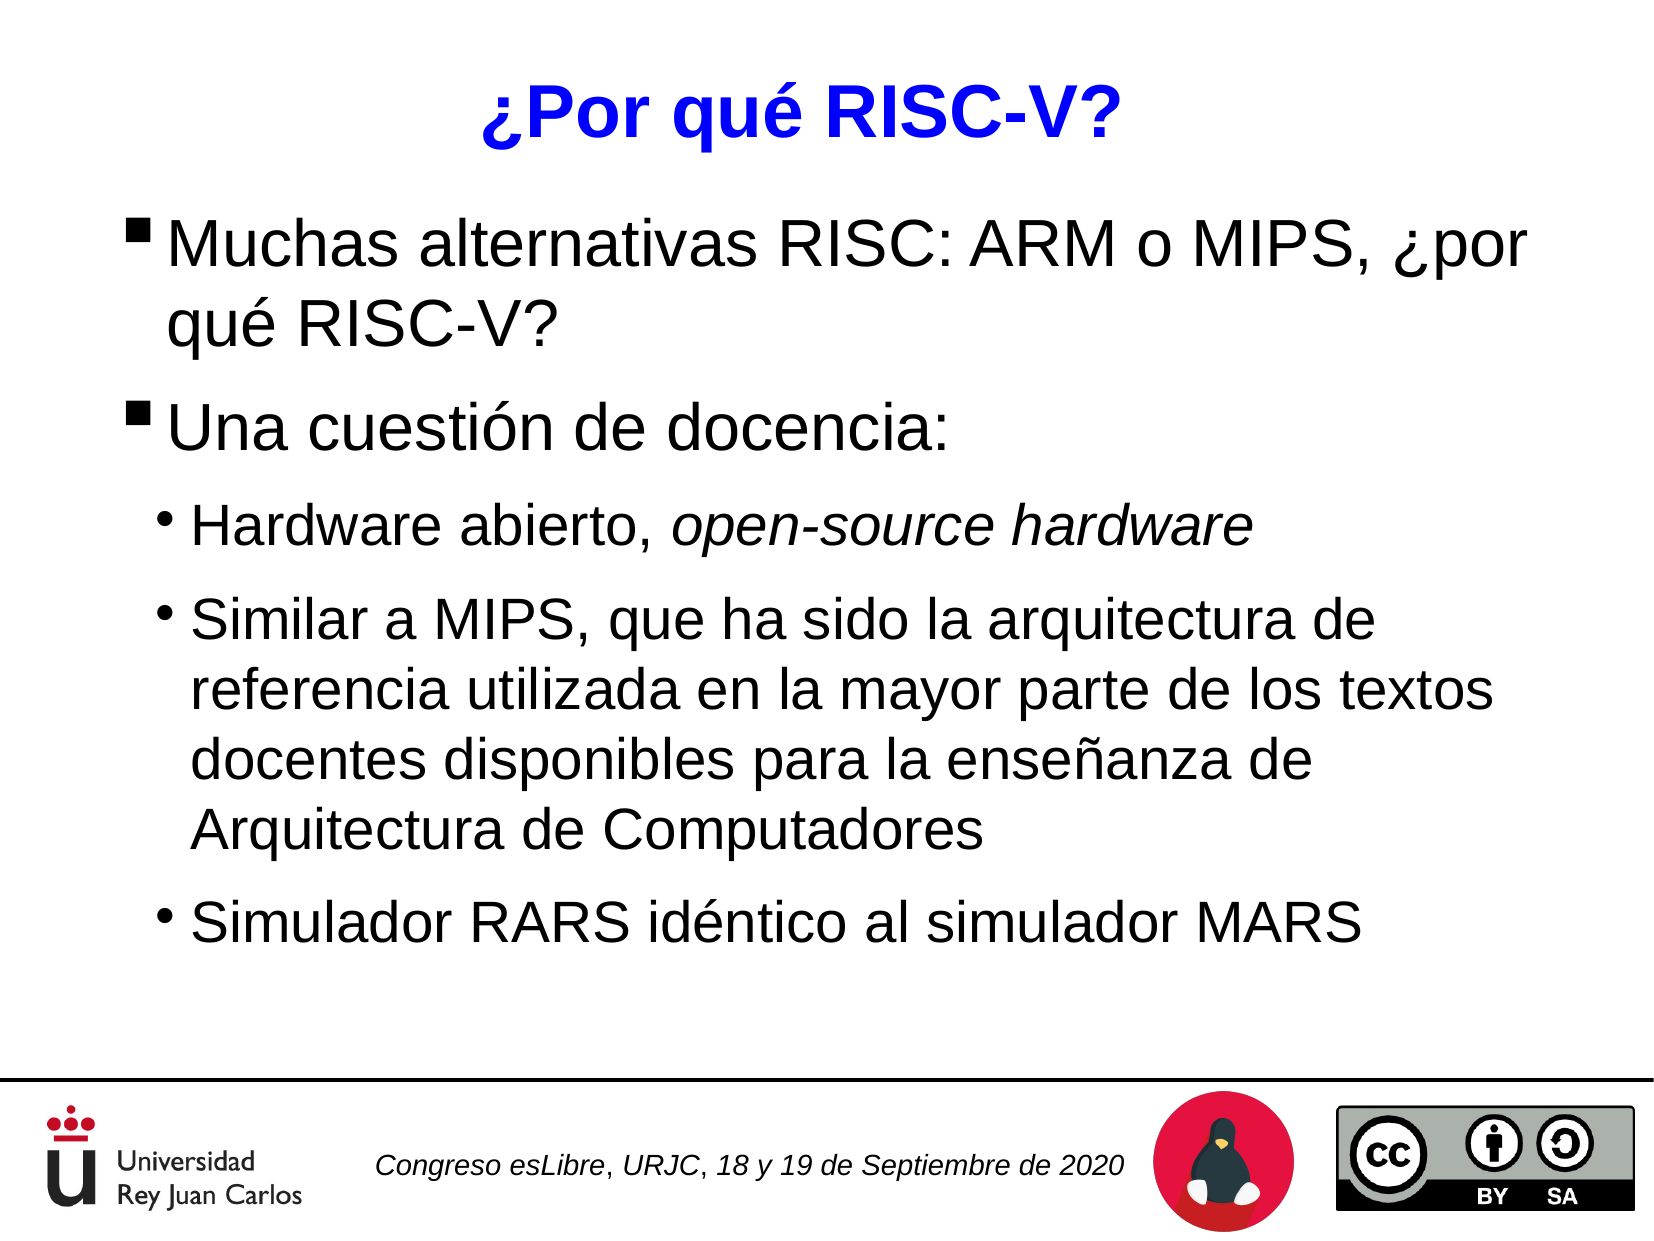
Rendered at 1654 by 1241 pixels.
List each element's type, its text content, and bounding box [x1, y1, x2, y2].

text_box Muchas alternativas RISC: ARM o MIPS, ¿por qué RISC-V? Una cuestión de docencia: Hardware abierto, open-source hardware Similar a MIPS, que ha sido la arquitectura de referencia utilizada en la mayor parte de los textos docentes disponibles para la enseñanza de Arquitectura de Computadores Simulador RARS idéntico al simulador MARS [104, 192, 1590, 1065]
text_box ¿Por qué RISC-V? [142, 54, 1463, 161]
text_box Congreso esLibre, URJC, 18 y 19 de Septiembre de 2020 [359, 1139, 1153, 1215]
picture [30, 1094, 315, 1220]
picture [1336, 1094, 1635, 1221]
picture [1153, 1091, 1294, 1232]
